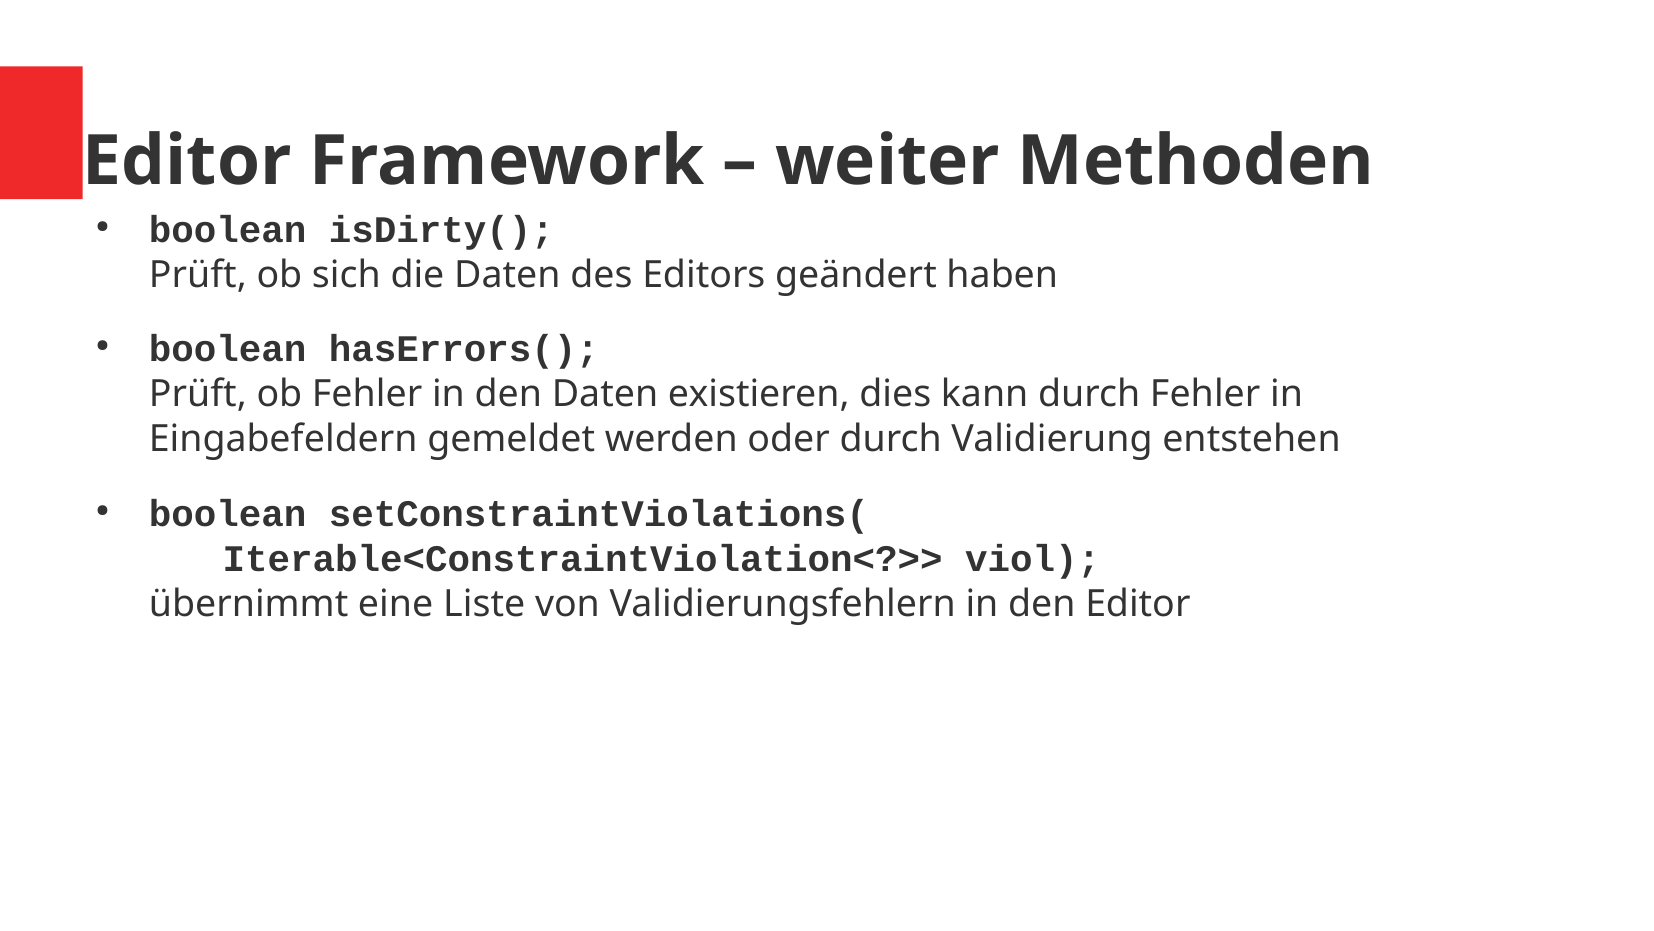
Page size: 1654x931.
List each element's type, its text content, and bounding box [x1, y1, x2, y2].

title Editor Framework – weiter Methoden [82, 14, 1571, 216]
list boolean isDirty(); Prüft, ob sich die Daten des Editors geändert haben boolean hasErrors(); Prüft, ob Fehler in den Daten existieren, dies kann durch Fehler in Eingabefeldern gemeldet werden oder durch Validierung entstehen boolean setConstraintViolations( Iterable<ConstraintViolation<?>> viol); übernimmt eine Liste von Validierungsfehlern in den Editor [78, 205, 1567, 827]
